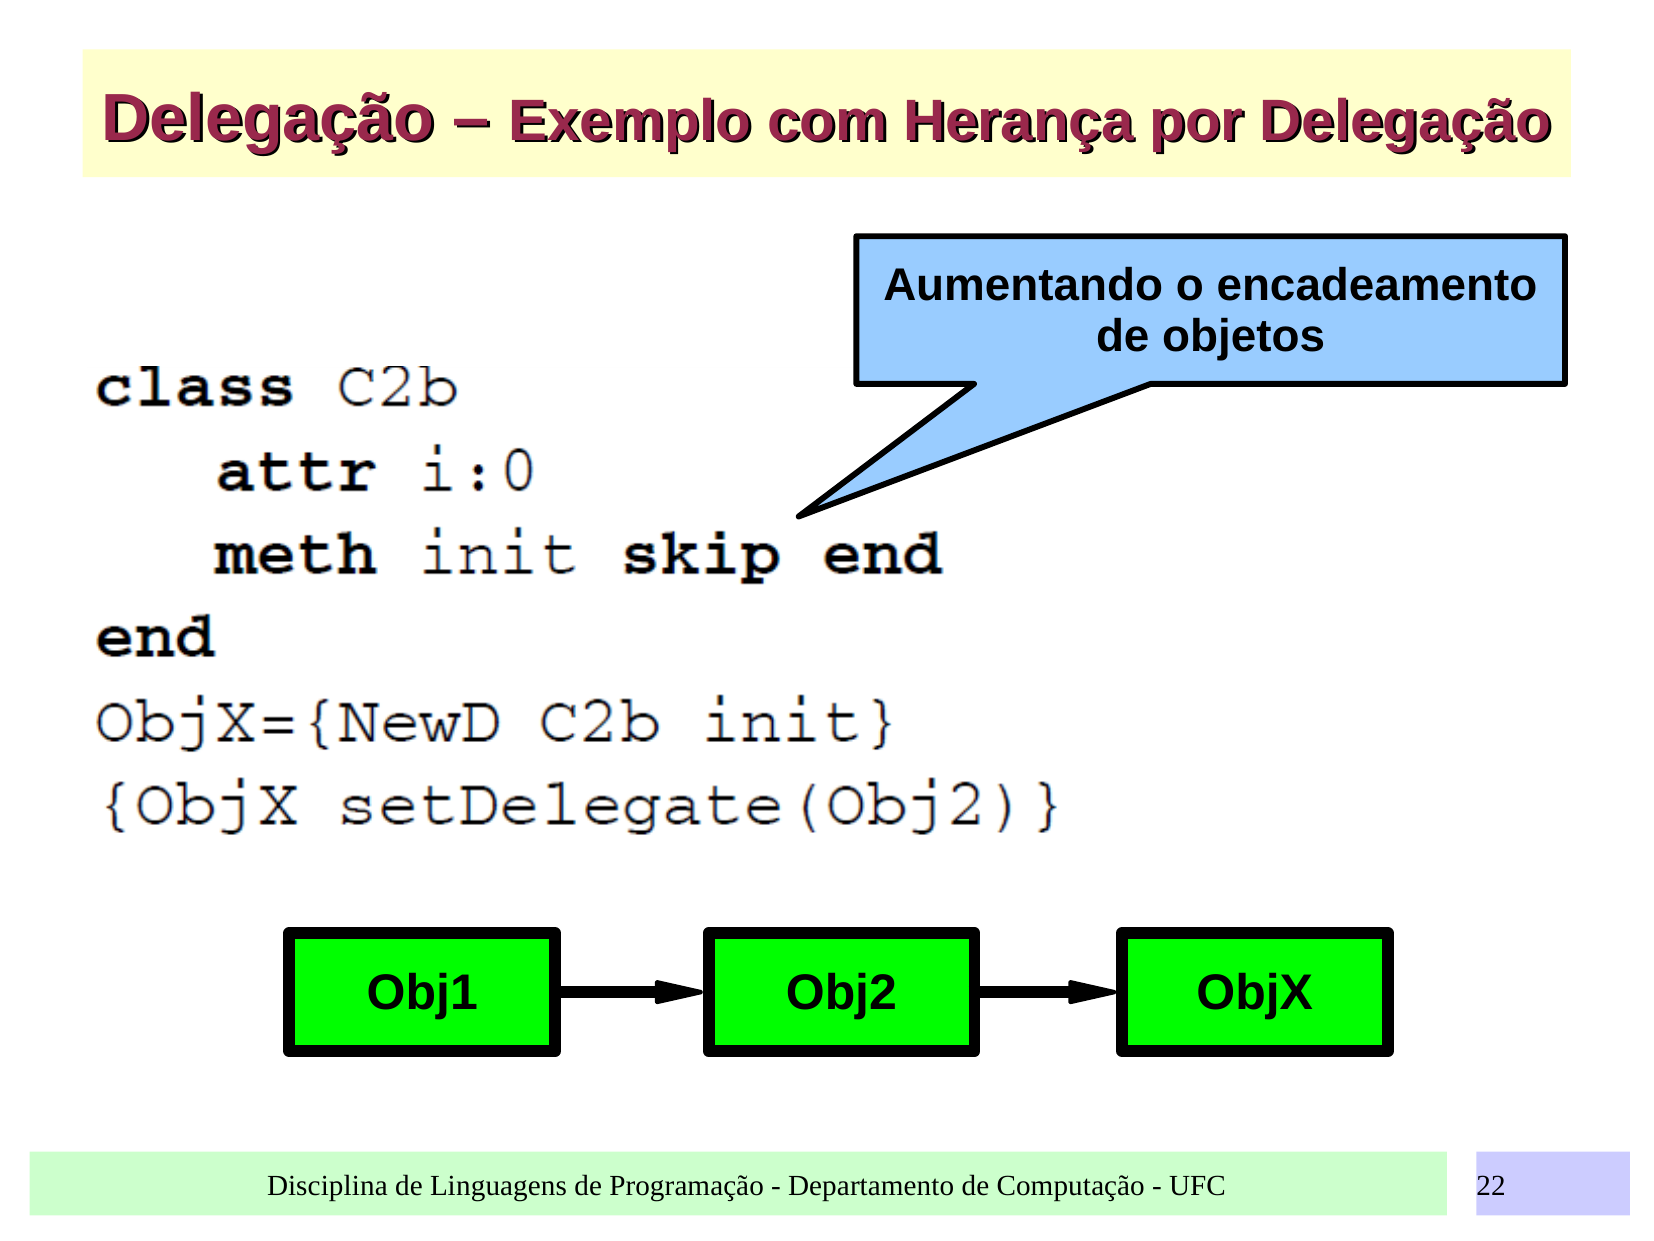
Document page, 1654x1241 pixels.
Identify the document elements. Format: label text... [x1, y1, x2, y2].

text_box Disciplina de Linguagens de Programação - Departamento de Computação - UFC [29, 1151, 1447, 1216]
text_box Aumentando o encadeamento de objetos [798, 236, 1566, 517]
text_box Obj2 [708, 933, 975, 1052]
text_box <número> [1476, 1151, 1630, 1216]
title Delegação – Exemplo com Herança por Delegação [82, 49, 1571, 178]
text_box Obj1 [289, 933, 556, 1052]
text_box ObjX [1122, 933, 1388, 1052]
picture [87, 366, 1063, 839]
